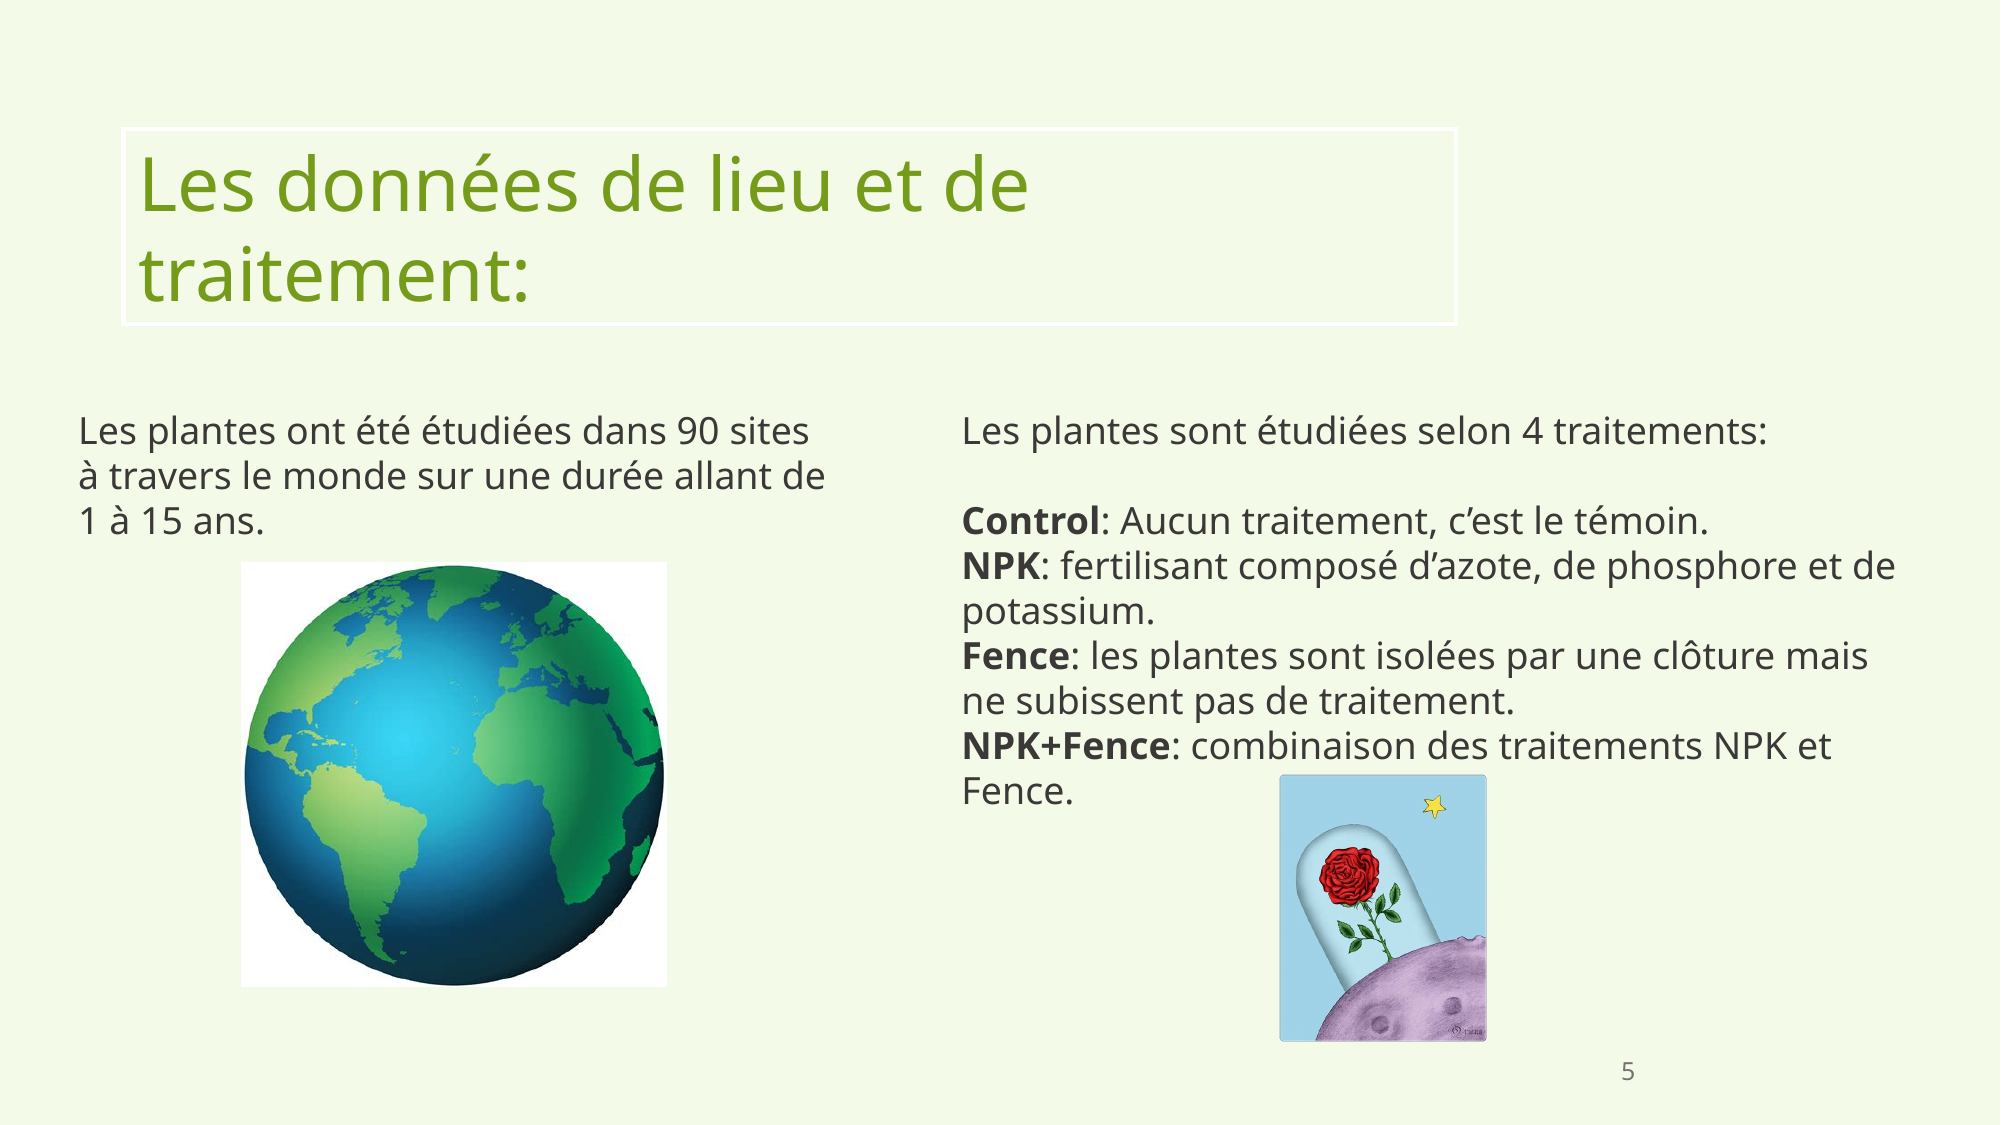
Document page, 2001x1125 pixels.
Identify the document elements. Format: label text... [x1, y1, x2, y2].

picture [241, 562, 667, 987]
text_box Les plantes ont été étudiées dans 90 sites à travers le monde sur une durée allant de 1 à 15 ans. [63, 399, 845, 506]
text_box Les plantes sont étudiées selon 4 traitements: Control: Aucun traitement, c’est le témoin. NPK: fertilisant composé d’azote, de phosphore et de potassium. Fence: les plantes sont isolées par une clôture mais ne subissent pas de traitement. NPK+Fence: combinaison des traitements NPK et Fence. [946, 399, 1931, 733]
text_box [1606, 1042, 1863, 1103]
text_box Les données de lieu et de traitement: [123, 128, 1457, 235]
picture [1279, 774, 1487, 1042]
